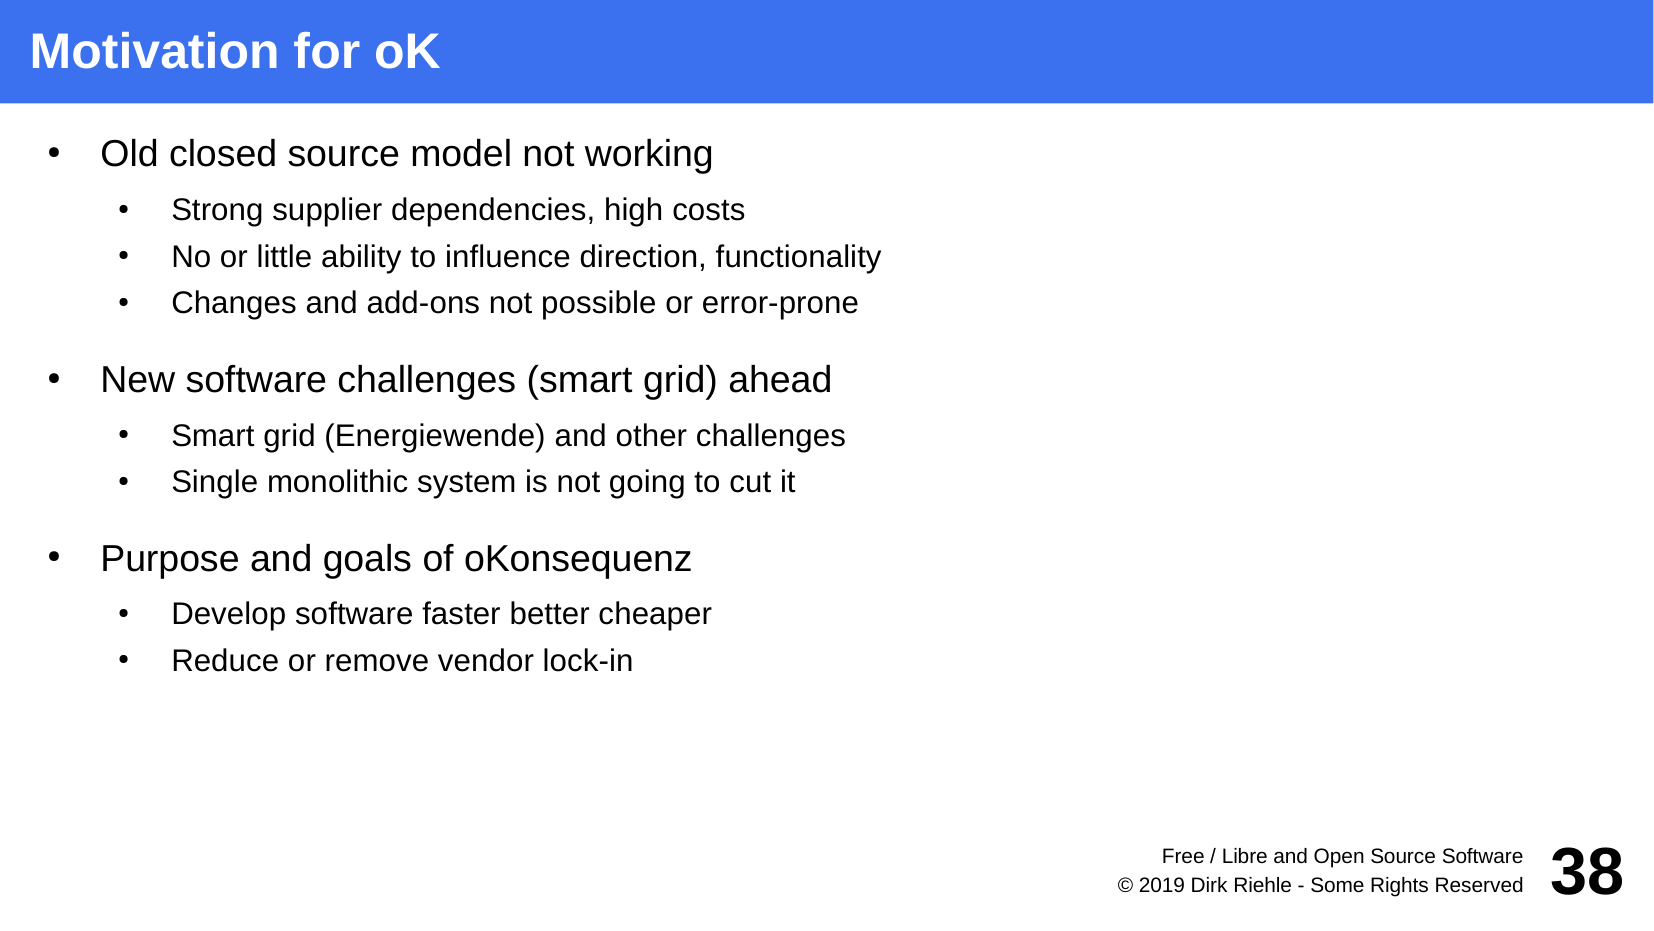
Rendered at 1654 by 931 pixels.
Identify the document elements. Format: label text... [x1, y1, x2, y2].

title Motivation for oK [0, 0, 1654, 104]
list Old closed source model not working Strong supplier dependencies, high costs No or little ability to influence direction, functionality Changes and add-ons not possible or error-prone New software challenges (smart grid) ahead Smart grid (Energiewende) and other challenges Single monolithic system is not going to cut it Purpose and goals of oKonsequenz Develop software faster better cheaper Reduce or remove vendor lock-in [29, 132, 1625, 813]
